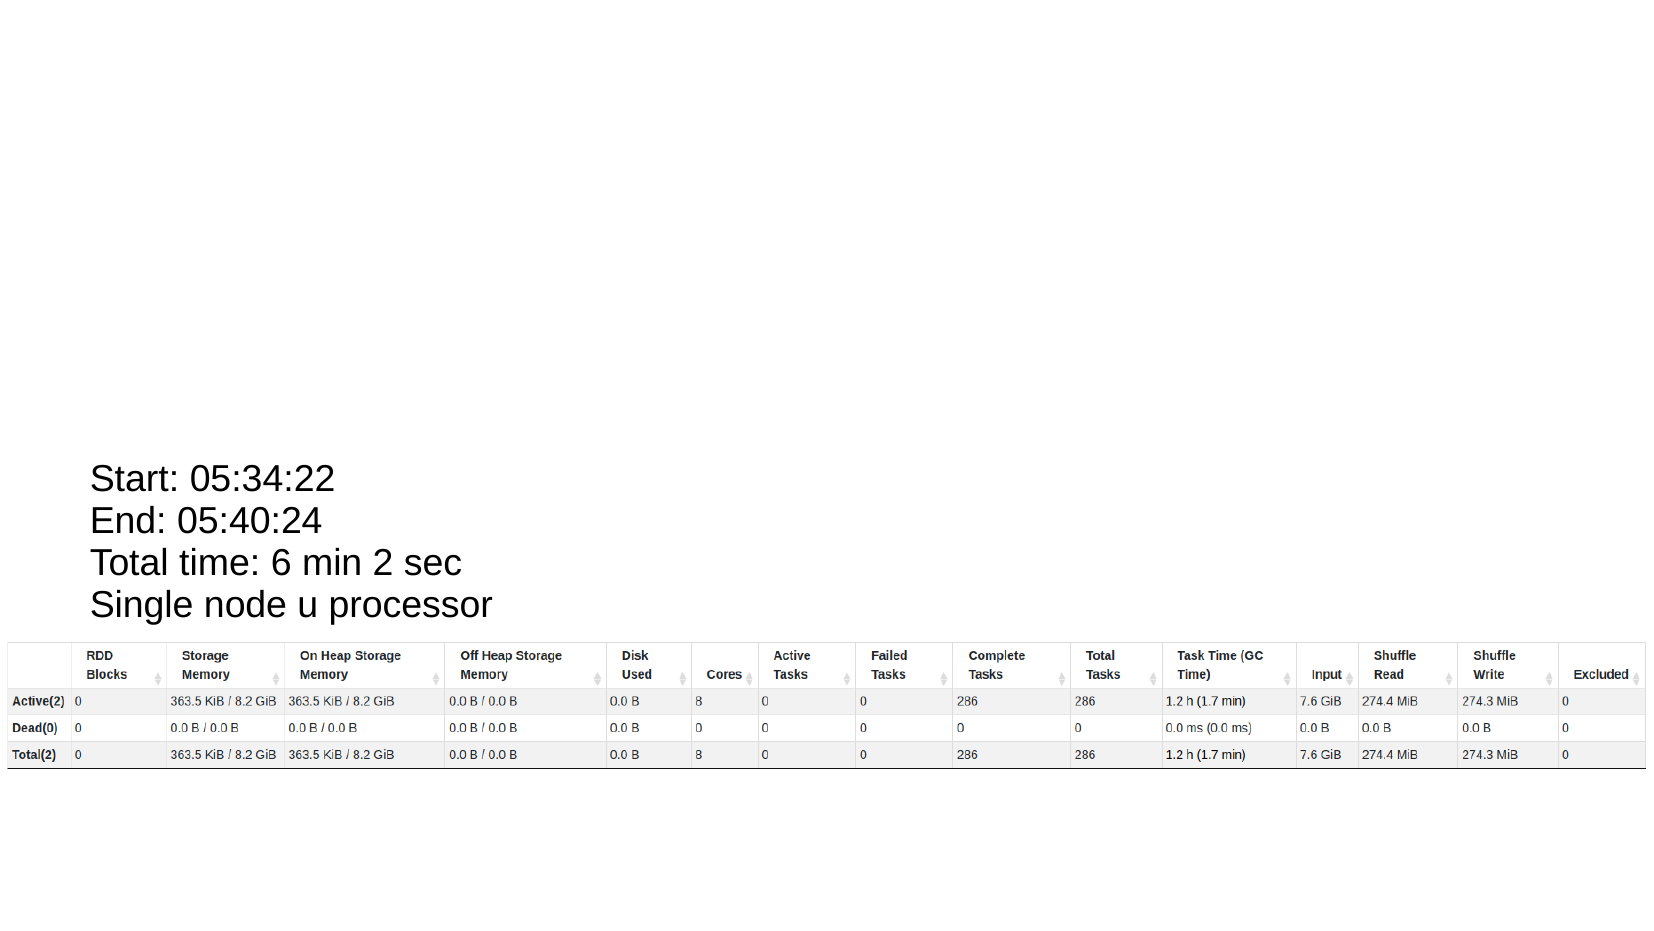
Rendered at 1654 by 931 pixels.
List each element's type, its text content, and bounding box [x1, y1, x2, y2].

picture [0, 637, 1654, 774]
text_box Start: 05:34:22 End: 05:40:24 Total time: 6 min 2 sec Single node u processor [75, 450, 638, 633]
